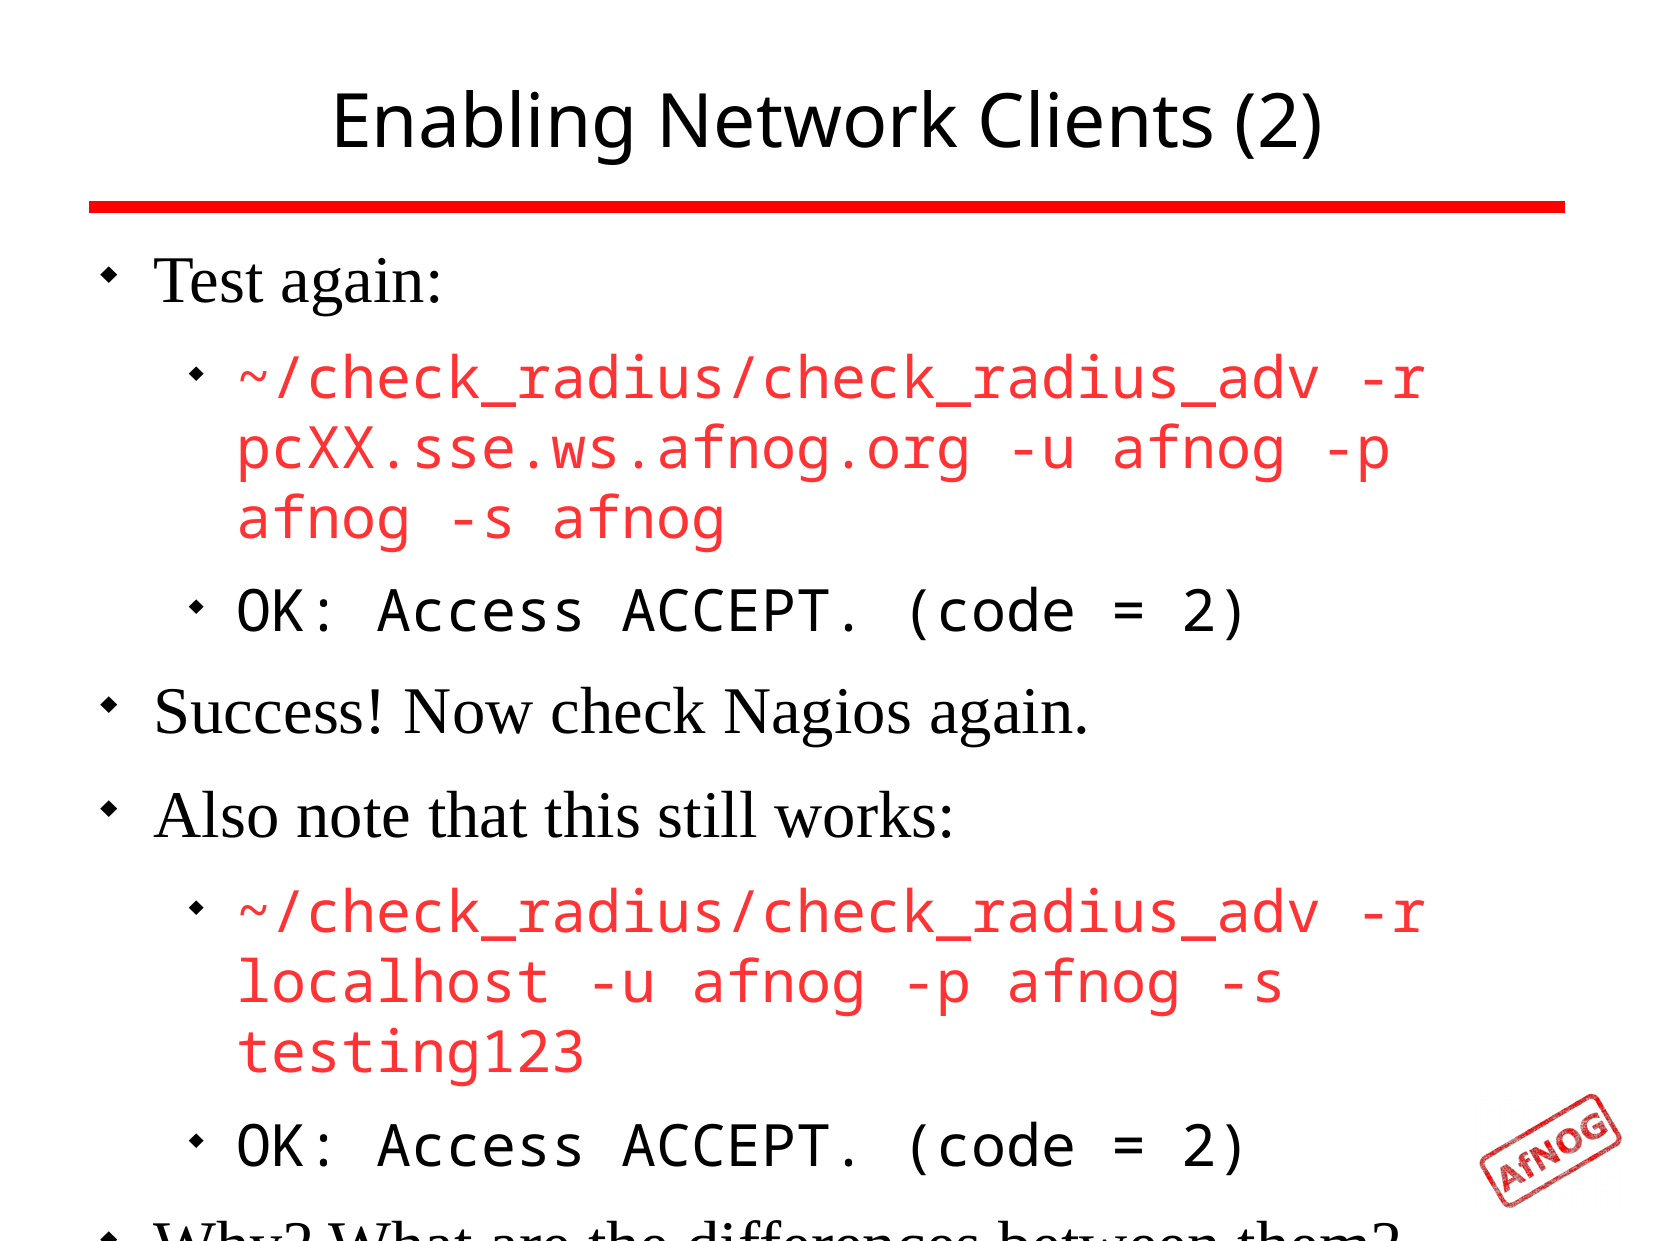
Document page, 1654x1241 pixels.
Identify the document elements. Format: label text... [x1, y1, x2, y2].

picture [1571, 1090, 1625, 1211]
title Enabling Network Clients (2) [82, 29, 1571, 207]
list Test again: ~/check_radius/check_radius_adv -r pcXX.sse.ws.afnog.org -u afnog -p afnog -s afnog OK: Access ACCEPT. (code = 2) Success! Now check Nagios again. Also note that this still works: ~/check_radius/check_radius_adv -r localhost -u afnog -p afnog -s testing123 OK: Access ACCEPT. (code = 2) Why? What are the differences between them? [82, 236, 1571, 1212]
